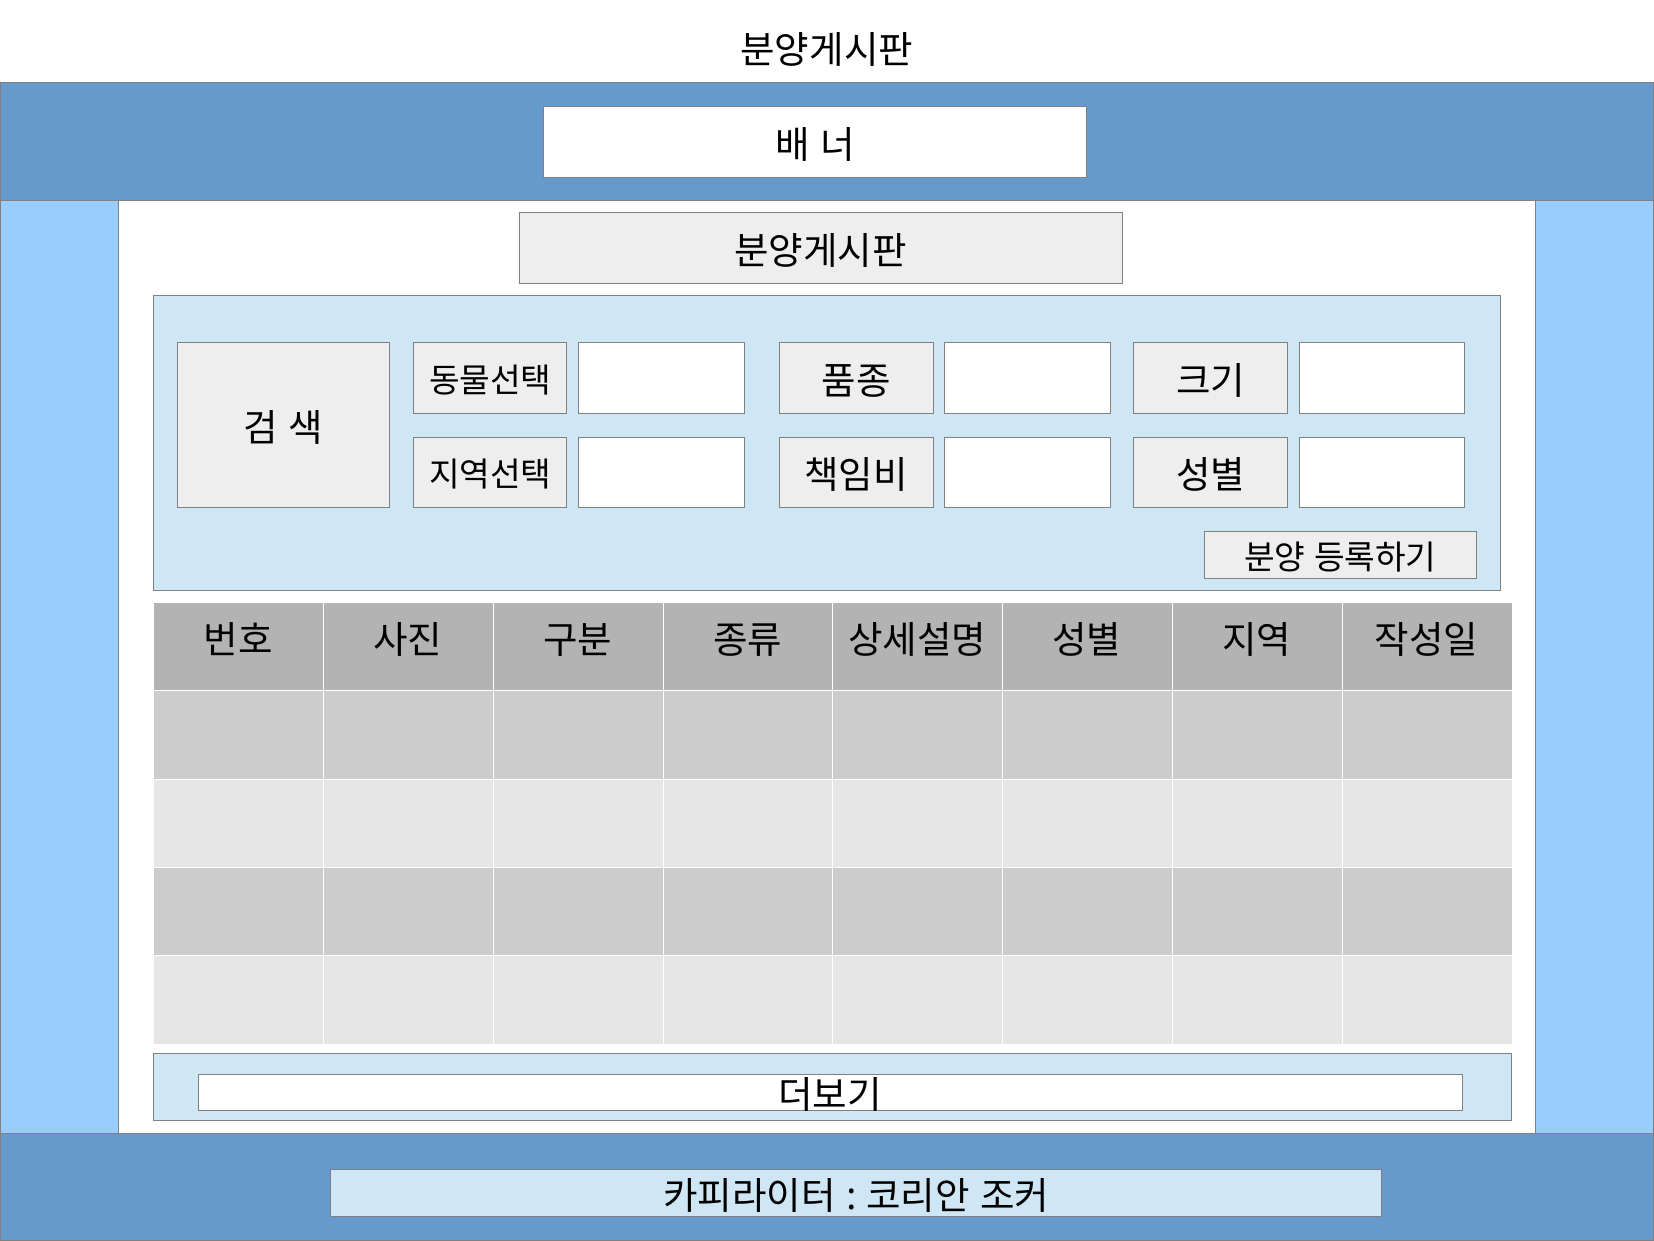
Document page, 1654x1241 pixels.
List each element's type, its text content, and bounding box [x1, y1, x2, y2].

table_cell [494, 868, 663, 955]
table_cell [664, 956, 832, 1044]
table_cell [494, 691, 663, 779]
text_box 분양게시판 [519, 212, 1123, 284]
table_cell [1343, 868, 1512, 955]
table_cell [833, 691, 1002, 779]
text_box 크기 [1133, 342, 1288, 414]
text_box 분양 등록하기 [1204, 531, 1477, 579]
table_cell [833, 780, 1002, 867]
table_header 작성일 [1343, 603, 1512, 690]
table_cell [1003, 691, 1172, 779]
table_cell [324, 868, 493, 955]
text_box 성별 [1133, 437, 1288, 508]
table_cell [154, 956, 323, 1044]
text_box 지역선택 [413, 437, 567, 508]
table_cell [1003, 780, 1172, 867]
table_cell [324, 691, 493, 779]
table_cell [1343, 780, 1512, 867]
text_box 더보기 [198, 1074, 1463, 1111]
table_header 사진 [324, 603, 493, 690]
table_header 종류 [664, 603, 832, 690]
table_cell [833, 868, 1002, 955]
text_box 품종 [779, 342, 934, 414]
table_cell [494, 780, 663, 867]
table_header 성별 [1003, 603, 1172, 690]
table_cell [1173, 780, 1342, 867]
text_box 책임비 [779, 437, 934, 508]
table_cell [1173, 868, 1342, 955]
table_cell [664, 691, 832, 779]
table_cell [1003, 956, 1172, 1044]
table_header 지역 [1173, 603, 1342, 690]
table_cell [324, 780, 493, 867]
table_cell [664, 780, 832, 867]
text_box 검 색 [177, 342, 390, 508]
table_cell [1173, 956, 1342, 1044]
text_box 동물선택 [413, 342, 567, 414]
text_box 배 너 [543, 106, 1087, 178]
table_header 상세설명 [833, 603, 1002, 690]
table_cell [154, 691, 323, 779]
table_cell [1343, 956, 1512, 1044]
table_header 번호 [154, 603, 323, 690]
table_cell [833, 956, 1002, 1044]
text_box 카피라이터 : 코리안 조커 [330, 1169, 1382, 1217]
table_cell [154, 780, 323, 867]
table_header 구분 [494, 603, 663, 690]
table_cell [324, 956, 493, 1044]
text_box [0, 82, 1654, 1241]
text_box 분양게시판 [602, 13, 1052, 71]
table_cell [1003, 868, 1172, 955]
table_cell [1343, 691, 1512, 779]
table_cell [1173, 691, 1342, 779]
table_cell [664, 868, 832, 955]
table_cell [154, 868, 323, 955]
table_cell [494, 956, 663, 1044]
